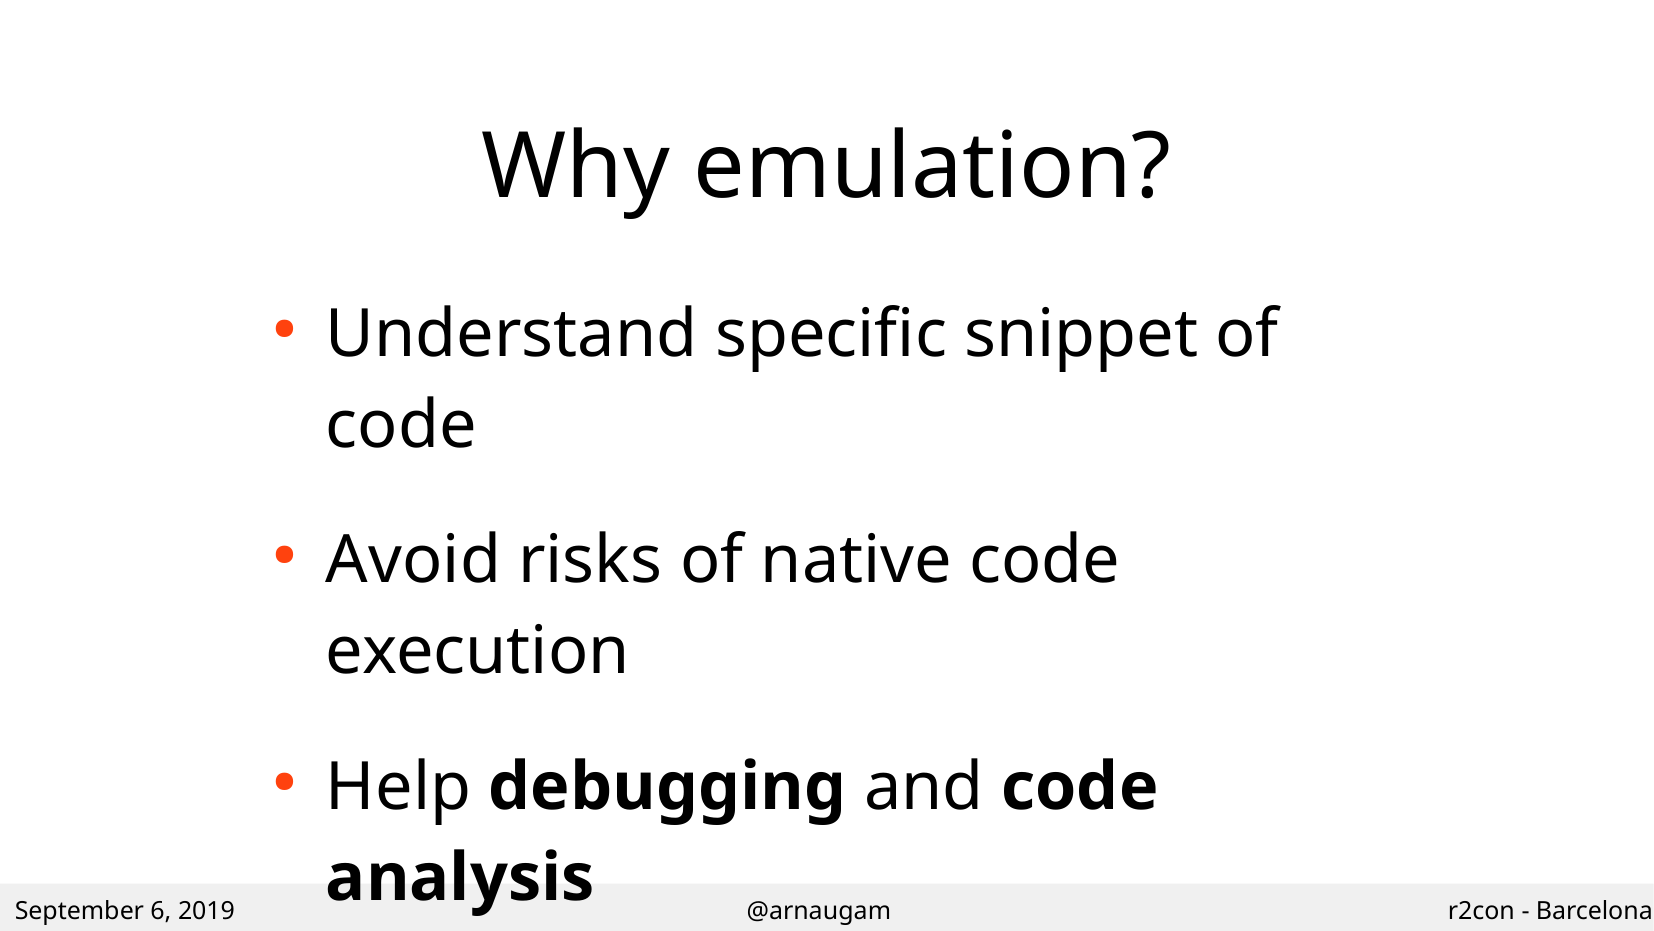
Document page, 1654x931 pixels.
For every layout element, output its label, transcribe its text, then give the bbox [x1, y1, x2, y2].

list Understand specific snippet of code Avoid risks of native code execution Help debugging and code analysis Explore non-native executables [255, 285, 1396, 751]
title Why emulation? [82, 84, 1571, 241]
